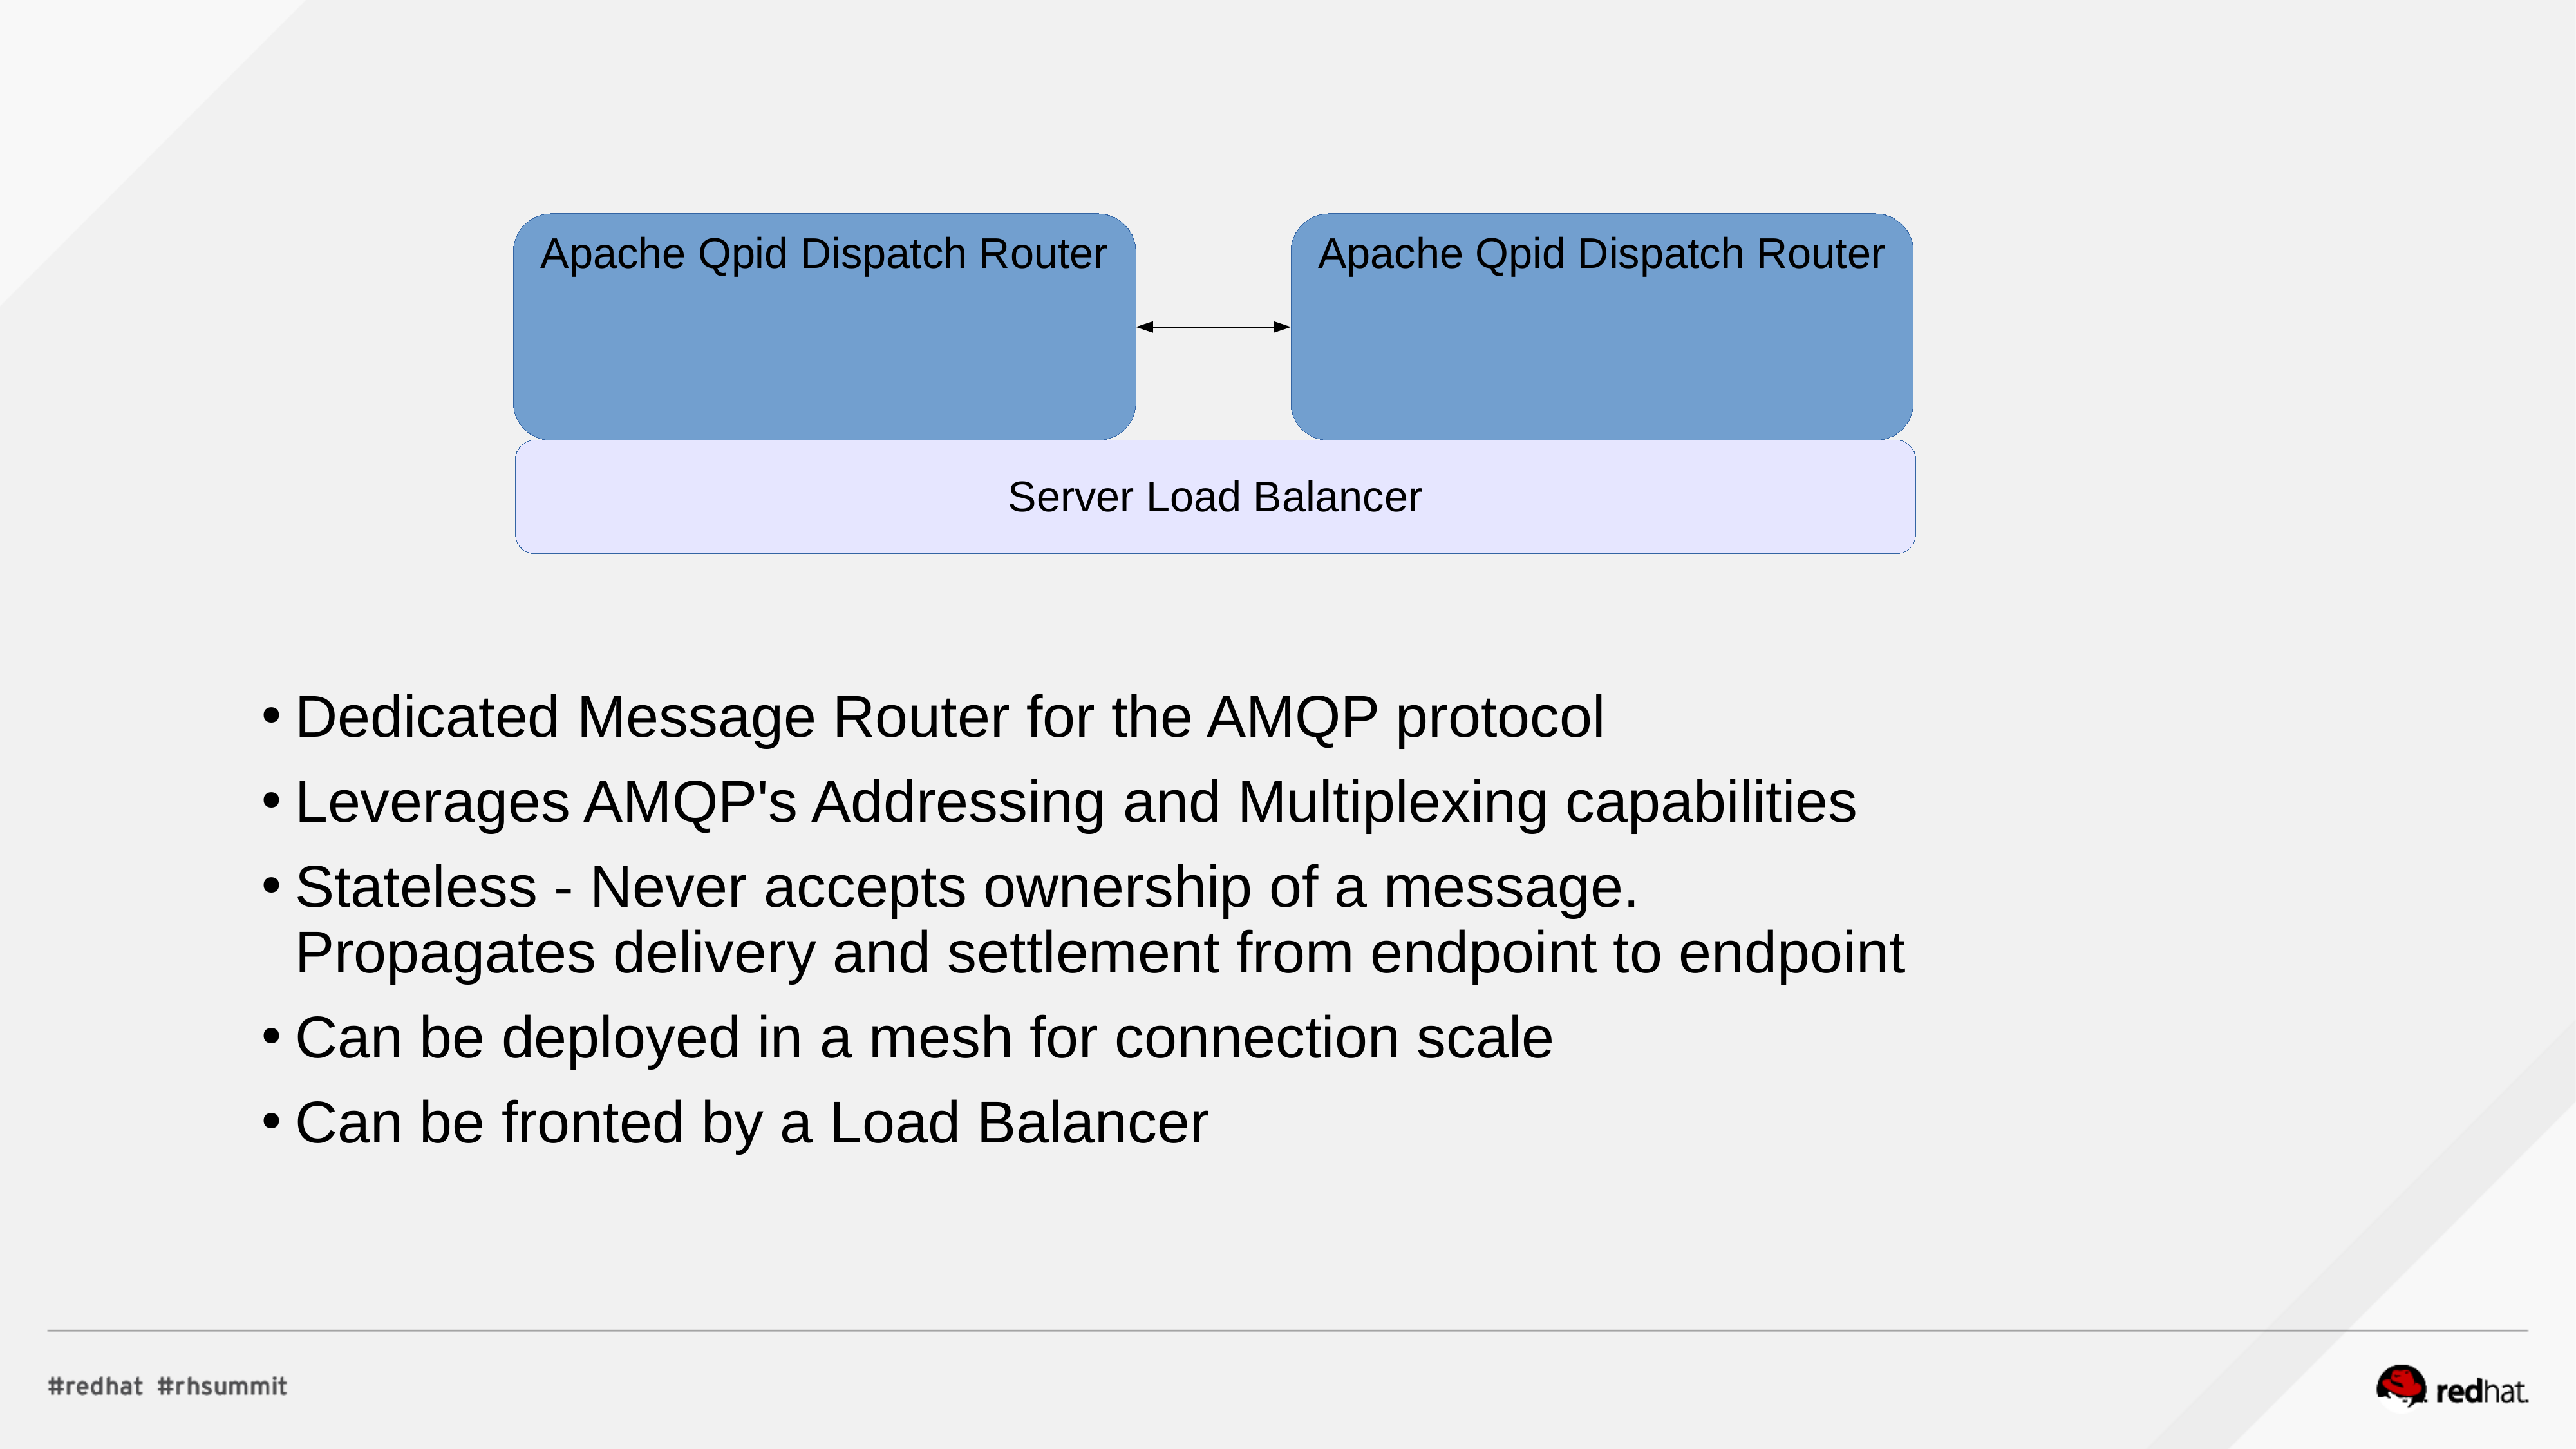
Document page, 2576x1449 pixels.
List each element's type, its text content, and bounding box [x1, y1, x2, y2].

picture [0, 0, 2576, 1449]
text_box Apache Qpid Dispatch Router [513, 213, 1136, 440]
text_box Apache Qpid Dispatch Router [1291, 213, 1913, 440]
list Dedicated Message Router for the AMQP protocol Leverages AMQP's Addressing and Multiplexing capabilities Stateless - Never accepts ownership of a message. Propagates delivery and settlement from endpoint to endpoint Can be deployed in a mesh for connection scale Can be fronted by a Load Balancer [249, 683, 2297, 1179]
text_box Server Load Balancer [515, 440, 1916, 554]
